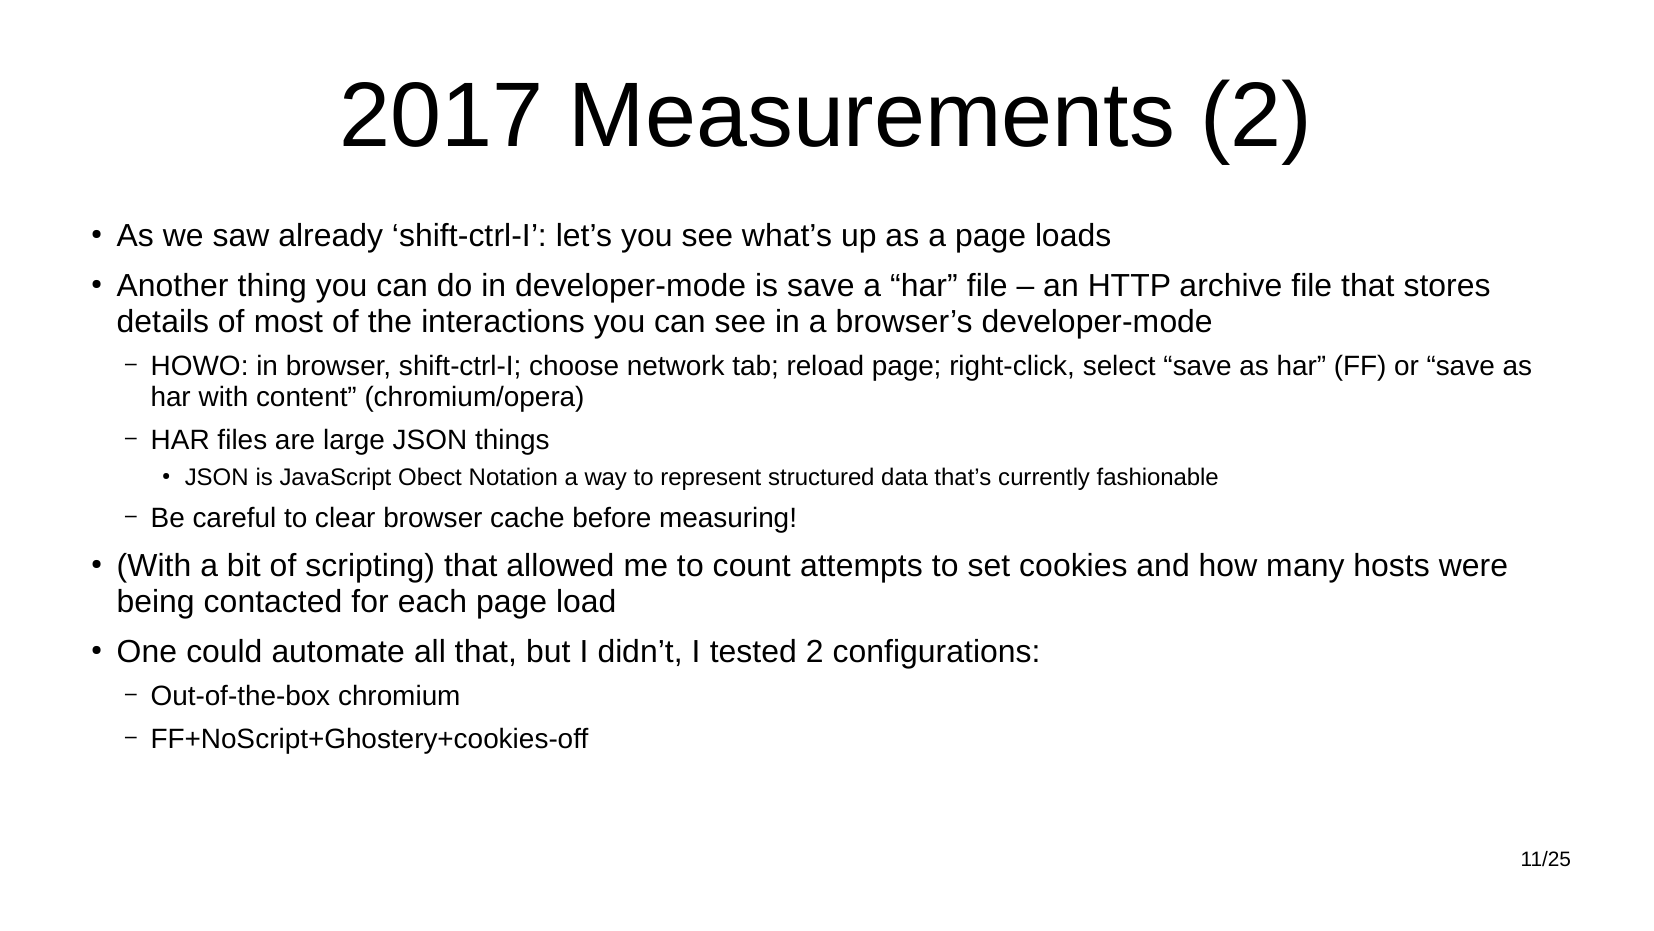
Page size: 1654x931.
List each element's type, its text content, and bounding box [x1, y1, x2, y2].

title 2017 Measurements (2) [82, 37, 1571, 193]
list As we saw already ‘shift-ctrl-I’: let’s you see what’s up as a page loads Another thing you can do in developer-mode is save a “har” file – an HTTP archive file that stores details of most of the interactions you can see in a browser’s developer-mode HOWO: in browser, shift-ctrl-I; choose network tab; reload page; right-click, select “save as har” (FF) or “save as har with content” (chromium/opera) HAR files are large JSON things JSON is JavaScript Obect Notation a way to represent structured data that’s currently fashionable Be careful to clear browser cache before measuring! (With a bit of scripting) that allowed me to count attempts to set cookies and how many hosts were being contacted for each page load One could automate all that, but I didn’t, I tested 2 configurations: Out-of-the-box chromium FF+NoScript+Ghostery+cookies-off [82, 217, 1571, 758]
